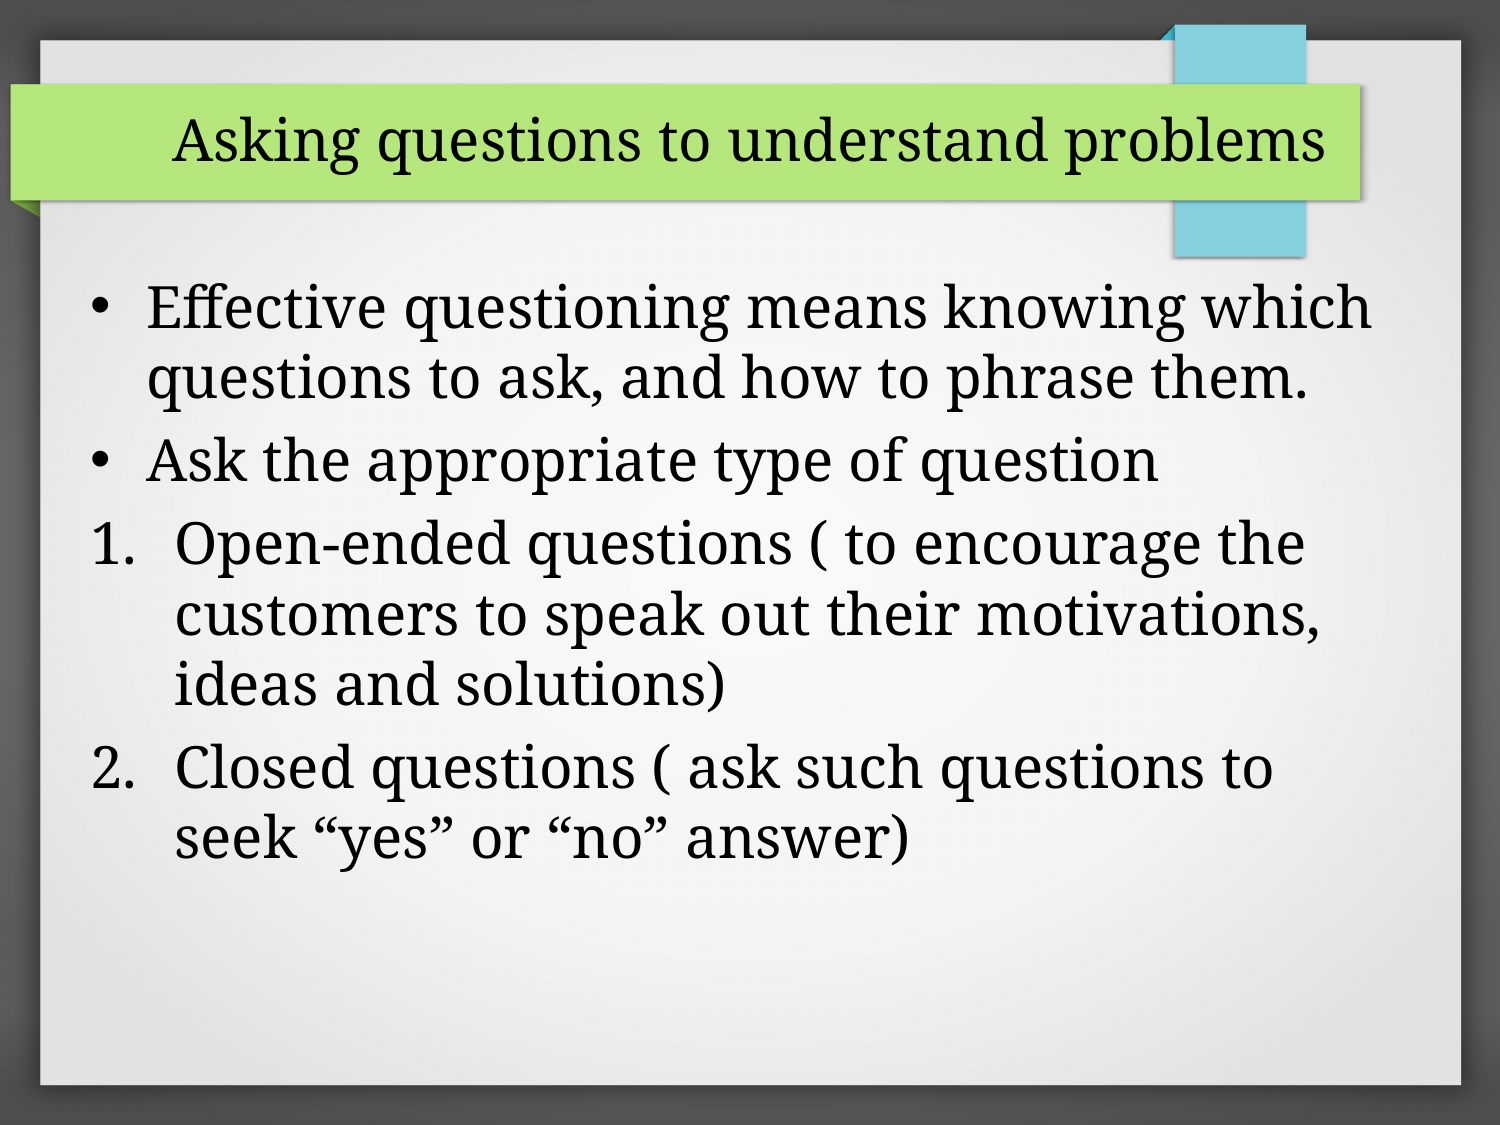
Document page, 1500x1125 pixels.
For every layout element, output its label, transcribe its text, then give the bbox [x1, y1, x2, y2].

list Effective questioning means knowing which questions to ask, and how to phrase them. Ask the appropriate type of question Open-ended questions ( to encourage the customers to speak out their motivations, ideas and solutions) Closed questions ( ask such questions to seek “yes” or “no” answer) [75, 262, 1425, 1005]
title Asking questions to understand problems [75, 45, 1425, 233]
picture [0, 0, 1500, 1125]
